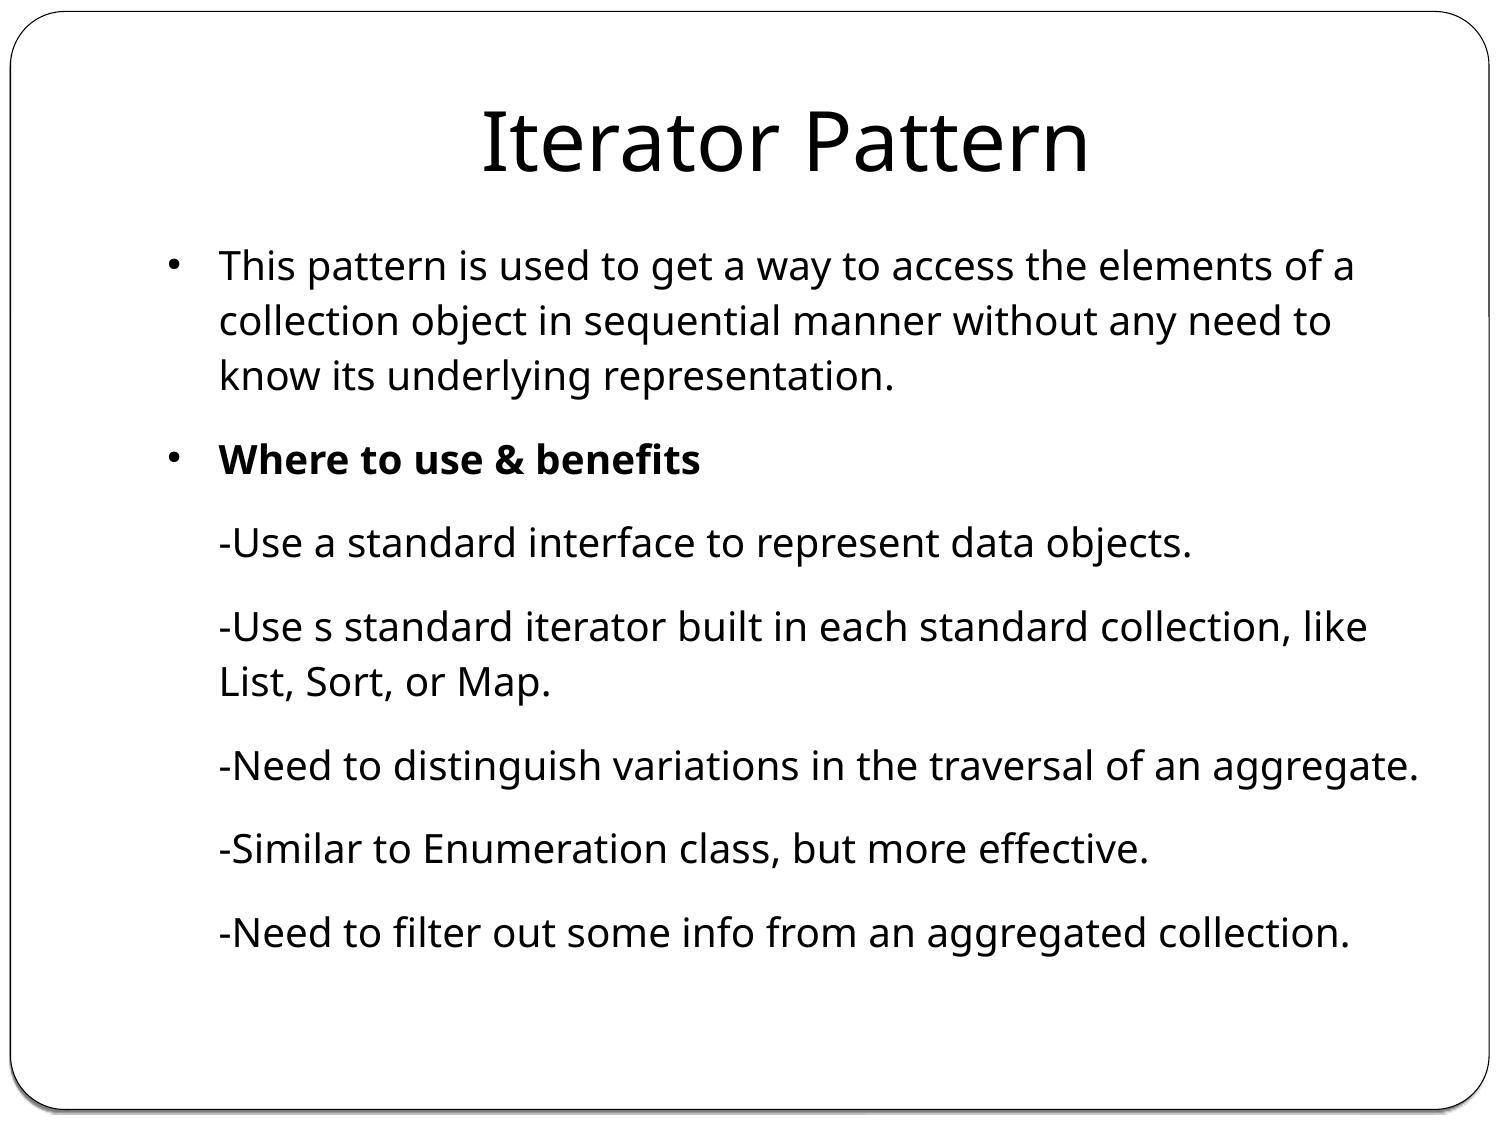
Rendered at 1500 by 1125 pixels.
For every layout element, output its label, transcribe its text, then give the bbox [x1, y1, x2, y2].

title Iterator Pattern [150, 45, 1425, 233]
list This pattern is used to get a way to access the elements of a collection object in sequential manner without any need to know its underlying representation. Where to use & benefits -Use a standard interface to represent data objects. -Use s standard iterator built in each standard collection, like List, Sort, or Map. -Need to distinguish variations in the traversal of an aggregate. -Similar to Enumeration class, but more effective. -Need to filter out some info from an aggregated collection. [150, 237, 1425, 988]
